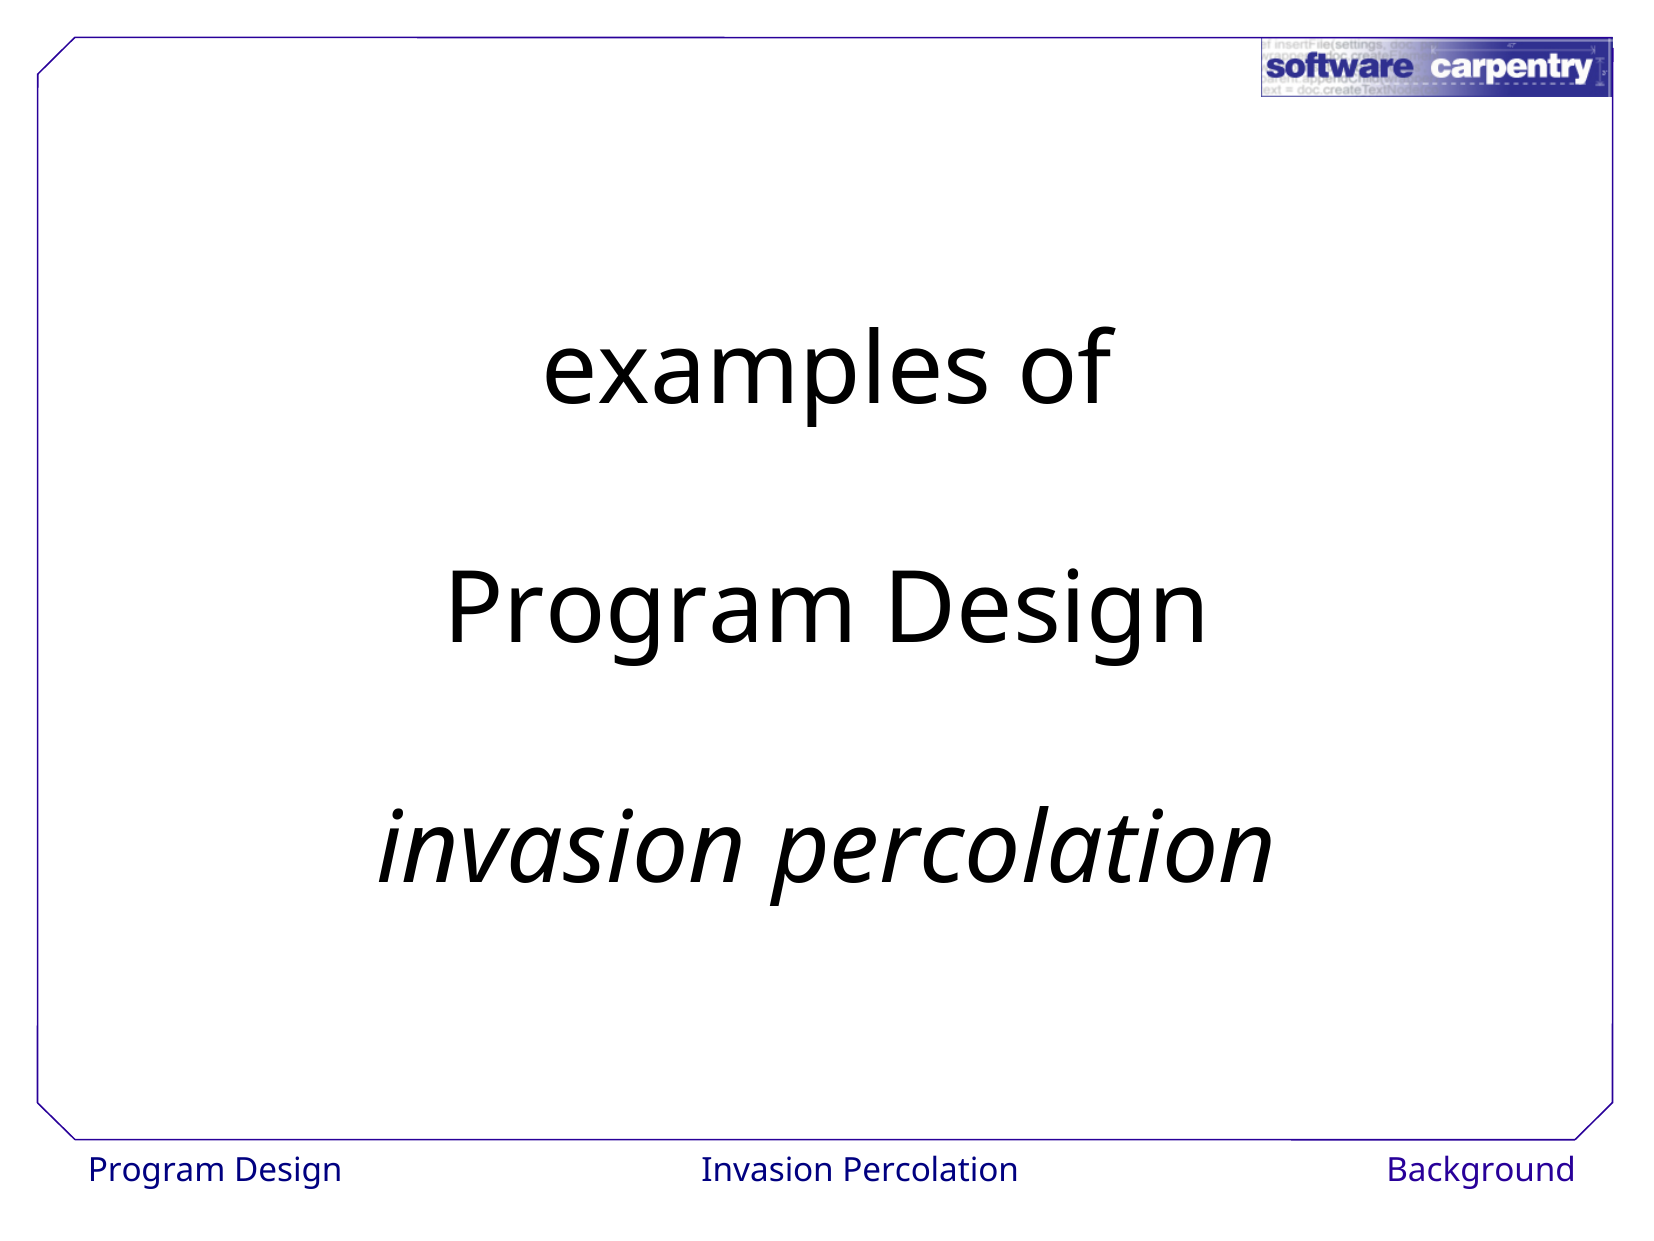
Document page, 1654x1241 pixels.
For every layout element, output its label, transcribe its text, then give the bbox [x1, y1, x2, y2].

picture [1261, 39, 1613, 97]
text_box examples of Program Design invasion percolation [335, 175, 1319, 847]
